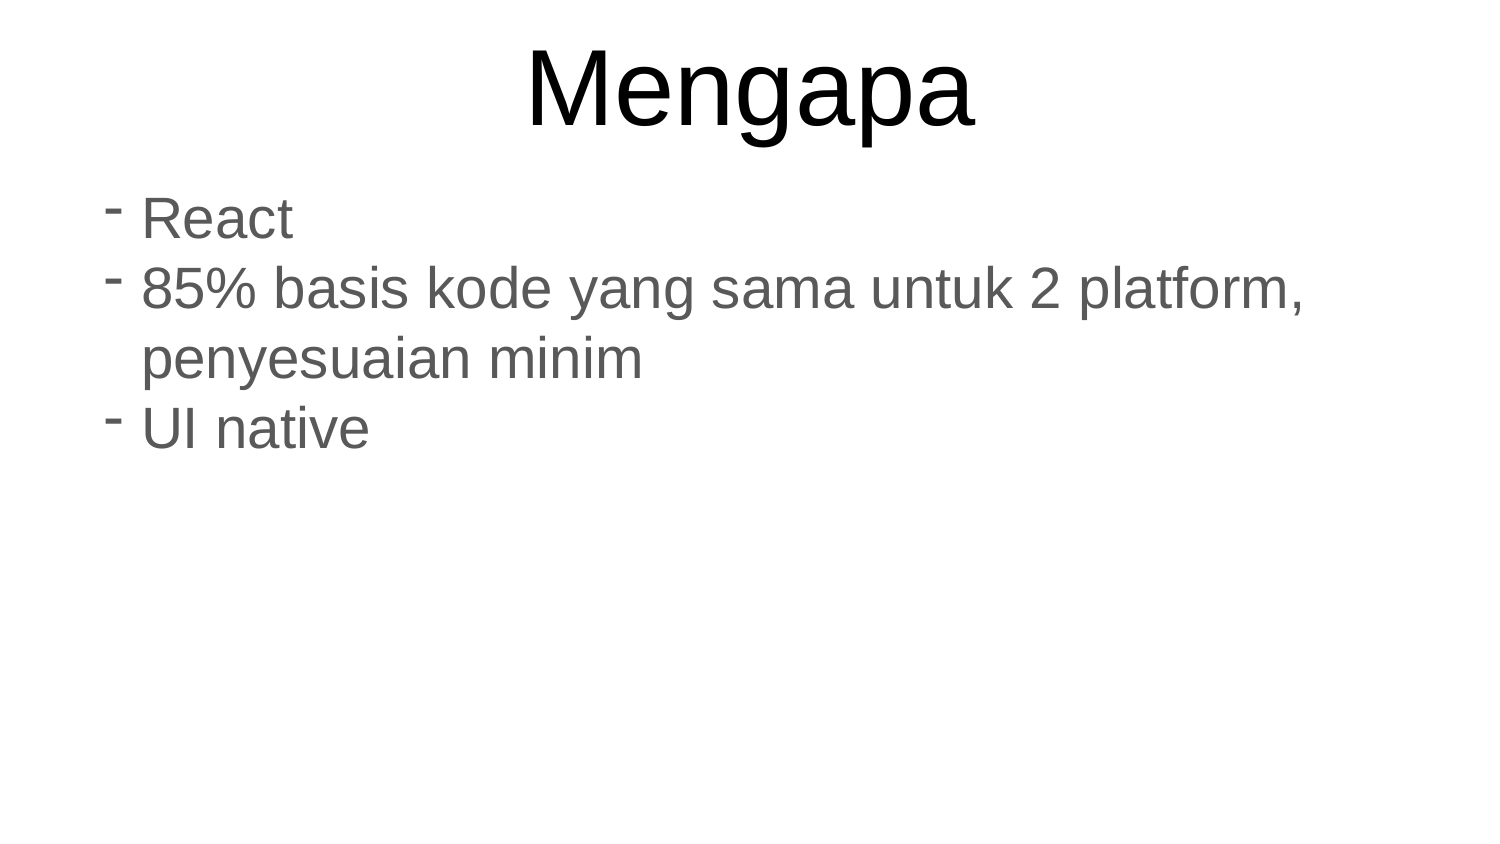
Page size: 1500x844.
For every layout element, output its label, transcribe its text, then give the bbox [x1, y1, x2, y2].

subtitle React 85% basis kode yang sama untuk 2 platform, penyesuaian minim UI native [51, 164, 1449, 295]
title Mengapa [441, 22, 1059, 163]
